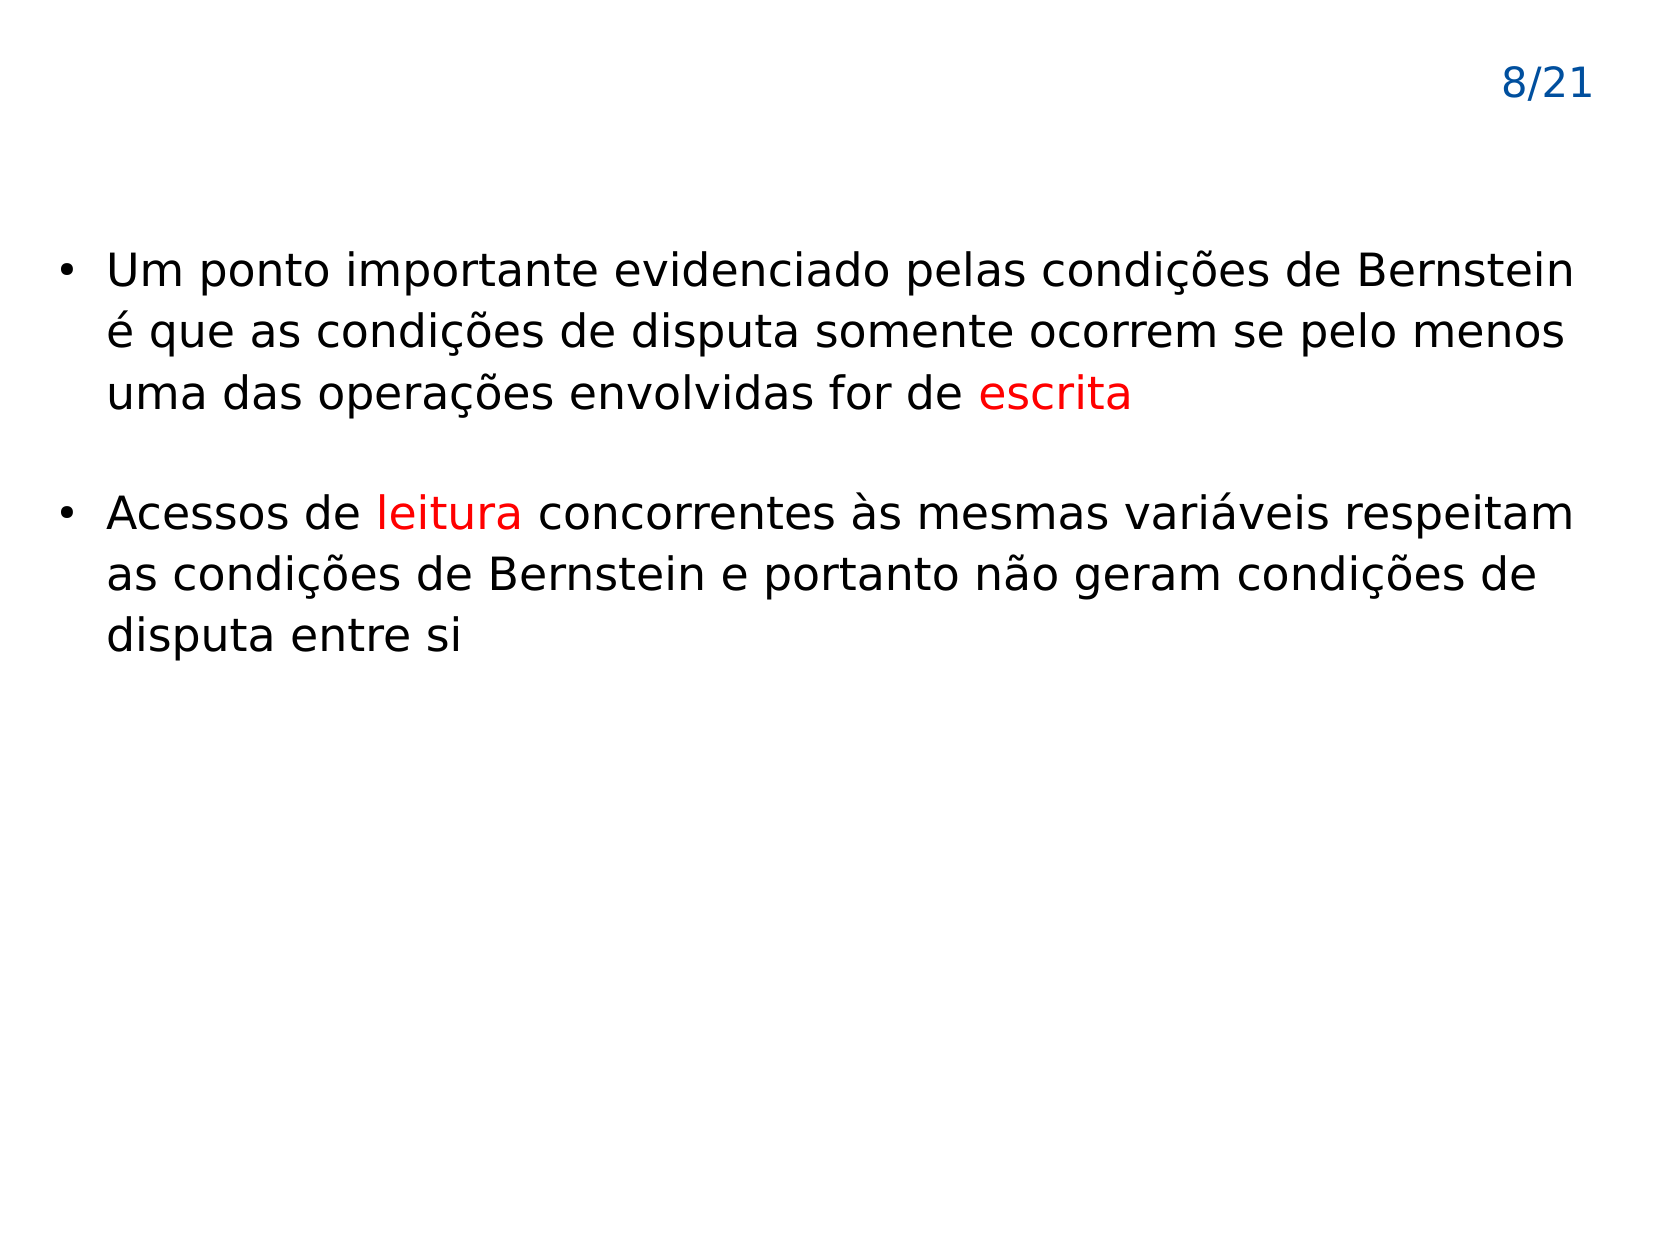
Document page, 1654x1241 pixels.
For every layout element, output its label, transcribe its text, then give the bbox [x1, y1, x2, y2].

list Um ponto importante evidenciado pelas condições de Bernstein é que as condições de disputa somente ocorrem se pelo menos uma das operações envolvidas for de escrita Acessos de leitura concorrentes às mesmas variáveis respeitam as condições de Bernstein e portanto não geram condições de disputa entre si [59, 236, 1595, 1211]
